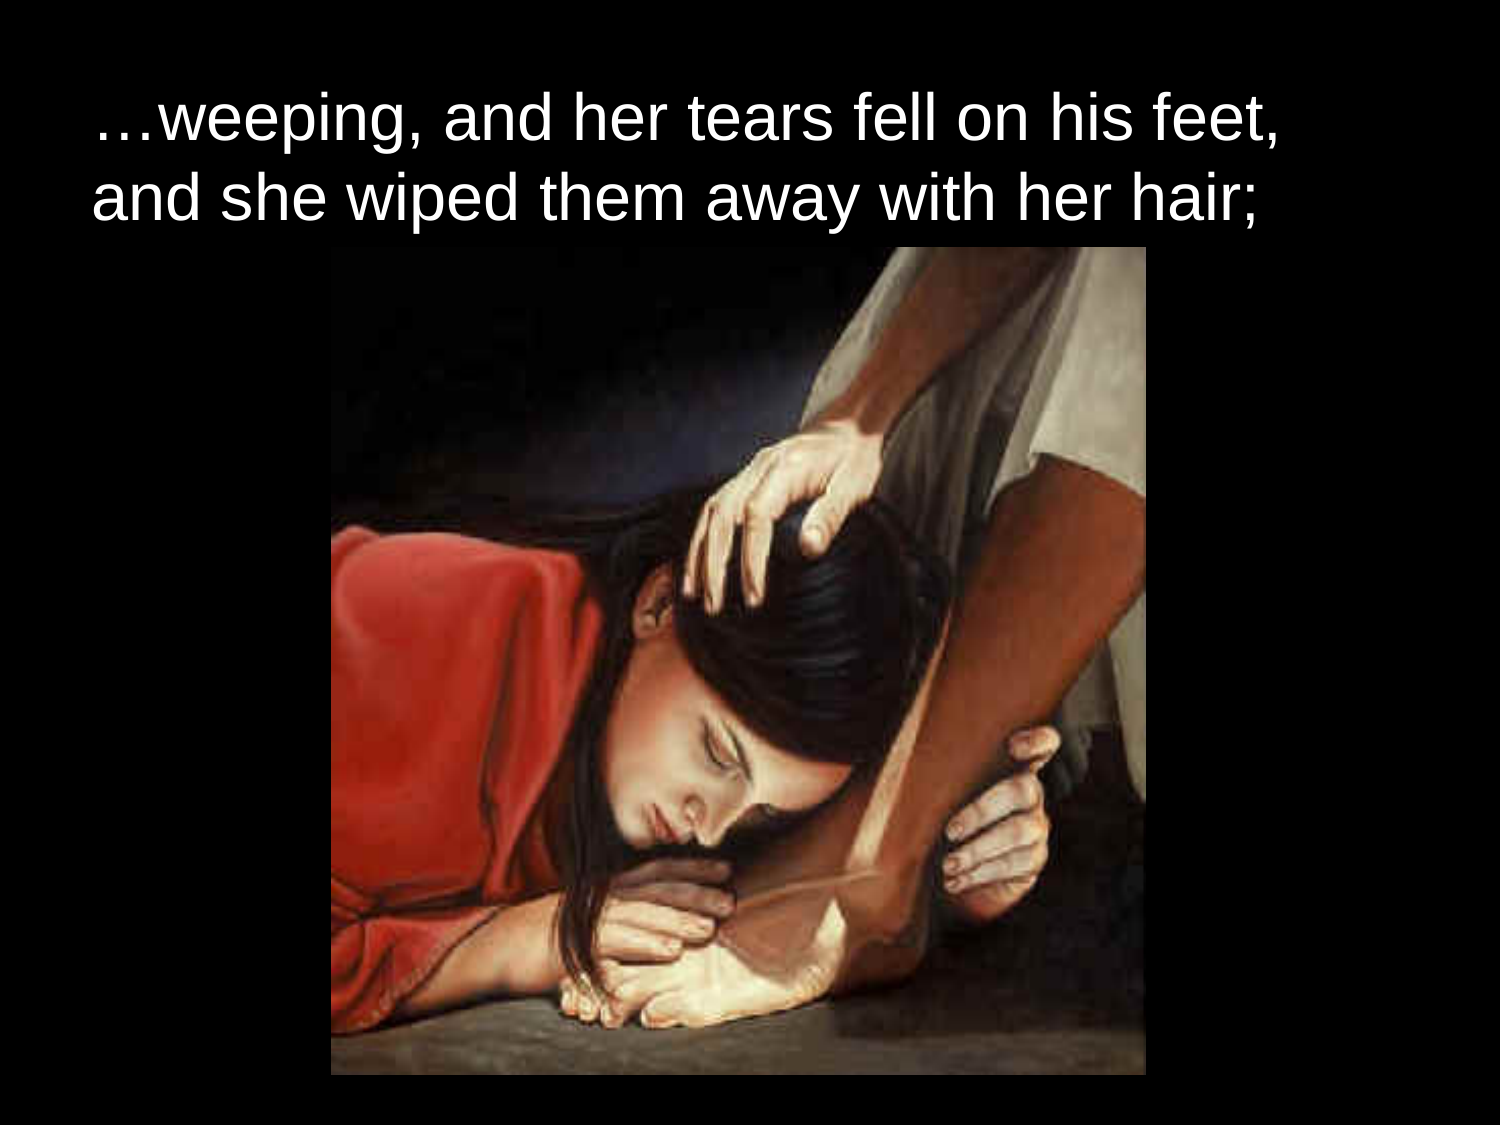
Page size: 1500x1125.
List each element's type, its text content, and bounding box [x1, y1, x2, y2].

text_box [331, 247, 1146, 1075]
text_box …weeping, and her tears fell on his feet, and she wiped them away with her hair; [76, 66, 1400, 242]
